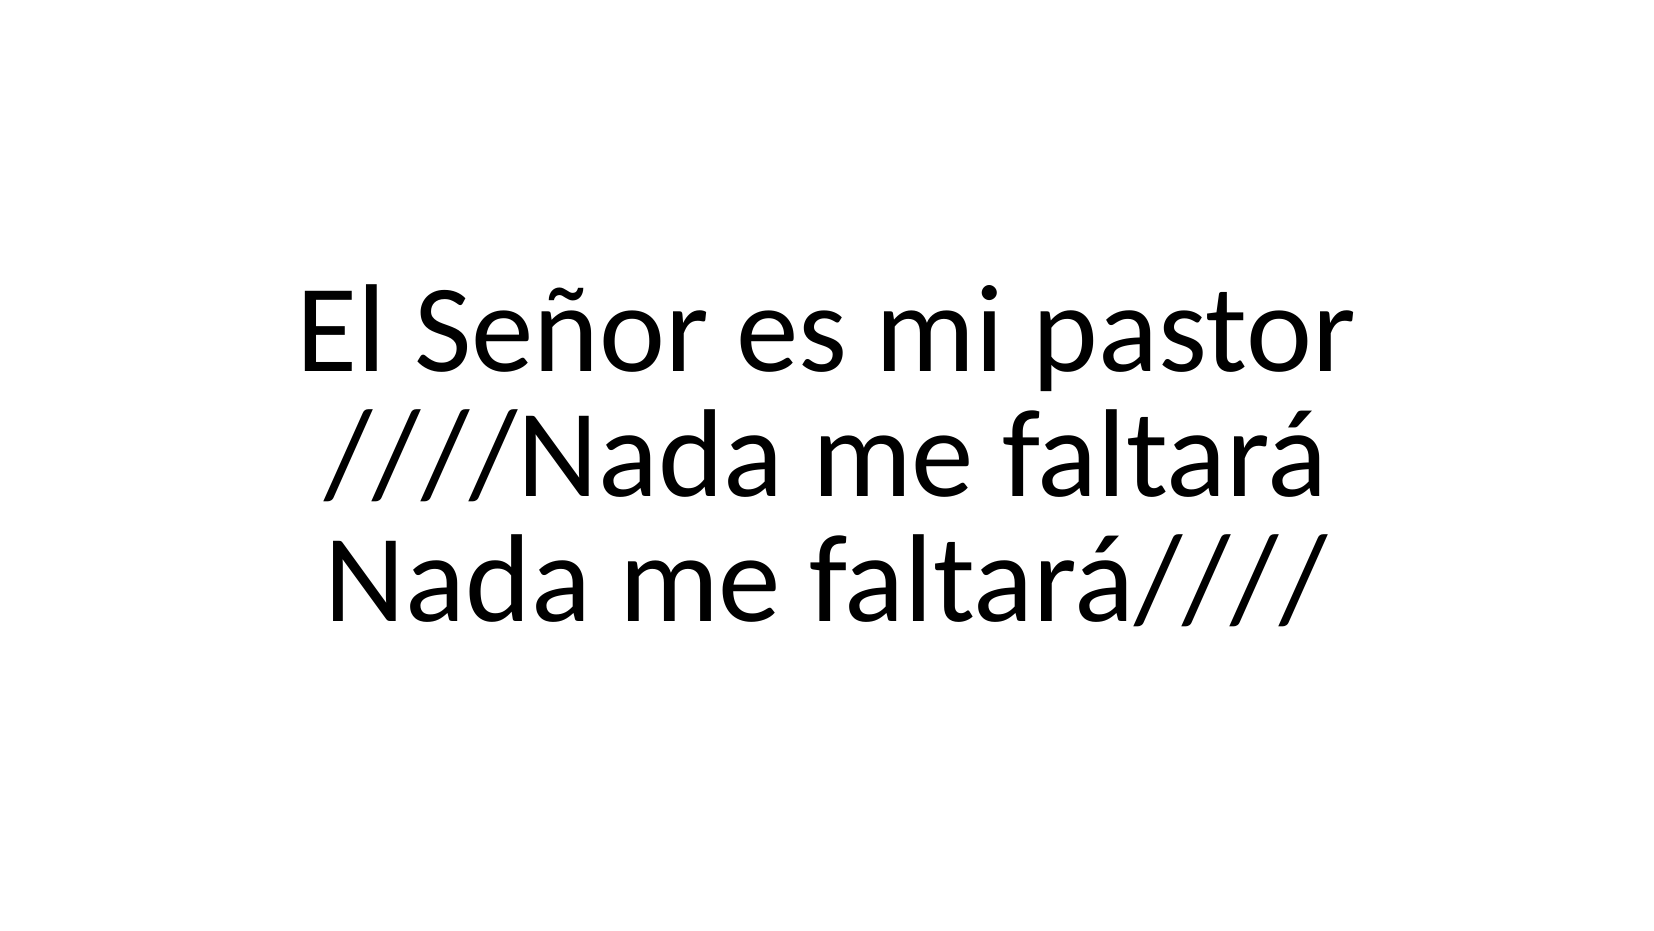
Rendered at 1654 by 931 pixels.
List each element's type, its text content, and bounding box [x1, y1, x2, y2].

title El Señor es mi pastor ////Nada me faltará Nada me faltará//// [0, 0, 1654, 931]
